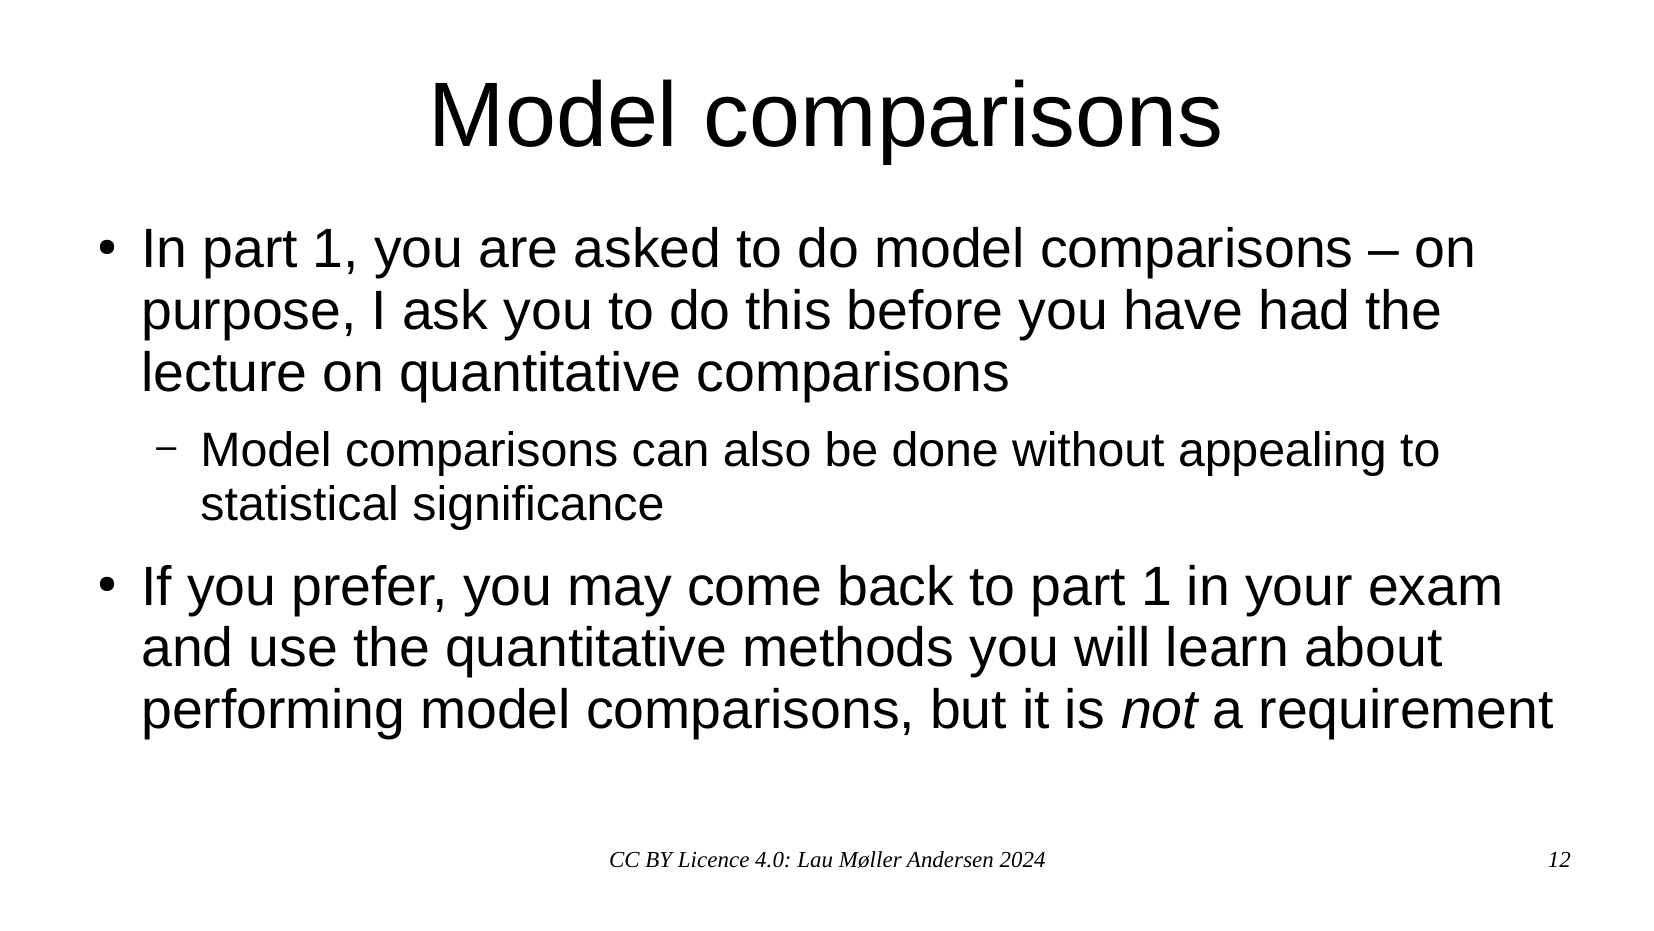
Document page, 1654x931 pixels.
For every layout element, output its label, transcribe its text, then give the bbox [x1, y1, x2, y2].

list In part 1, you are asked to do model comparisons – on purpose, I ask you to do this before you have had the lecture on quantitative comparisons Model comparisons can also be done without appealing to statistical significance If you prefer, you may come back to part 1 in your exam and use the quantitative methods you will learn about performing model comparisons, but it is not a requirement [82, 217, 1571, 758]
title Model comparisons [82, 37, 1571, 193]
